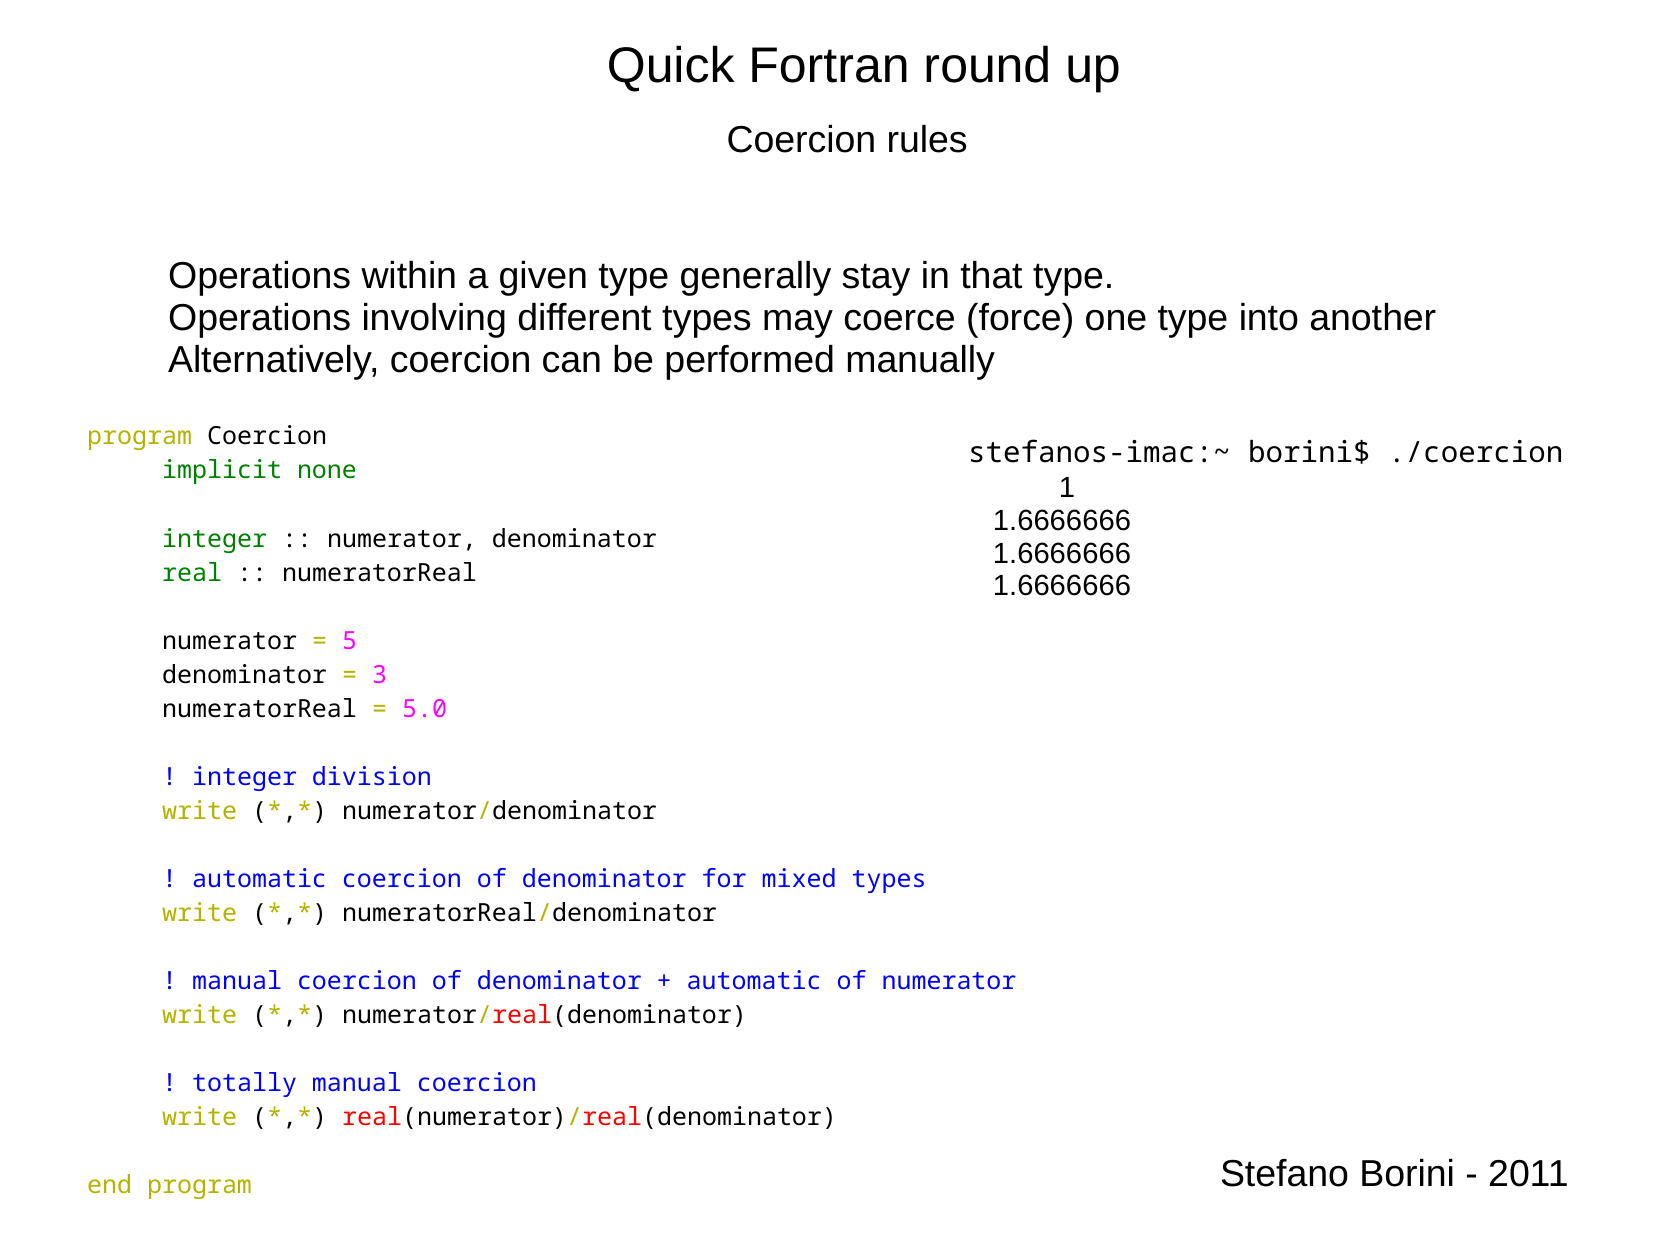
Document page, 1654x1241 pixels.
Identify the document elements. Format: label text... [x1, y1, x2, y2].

text_box Operations within a given type generally stay in that type. Operations involving different types may coerce (force) one type into another Alternatively, coercion can be performed manually [153, 247, 1454, 389]
text_box Coercion rules [711, 111, 984, 169]
text_box stefanos-imac:~ borini$ ./coercion 1 1.6666666 1.6666666 1.6666666 [953, 423, 1596, 607]
text_box program Coercion implicit none integer :: numerator, denominator real :: numeratorReal numerator = 5 denominator = 3 numeratorReal = 5.0 ! integer division write (*,*) numerator/denominator ! automatic coercion of denominator for mixed types write (*,*) numeratorReal/denominator ! manual coercion of denominator + automatic of numerator write (*,*) numerator/real(denominator) ! totally manual coercion write (*,*) real(numerator)/real(denominator) end program [72, 410, 1047, 1145]
